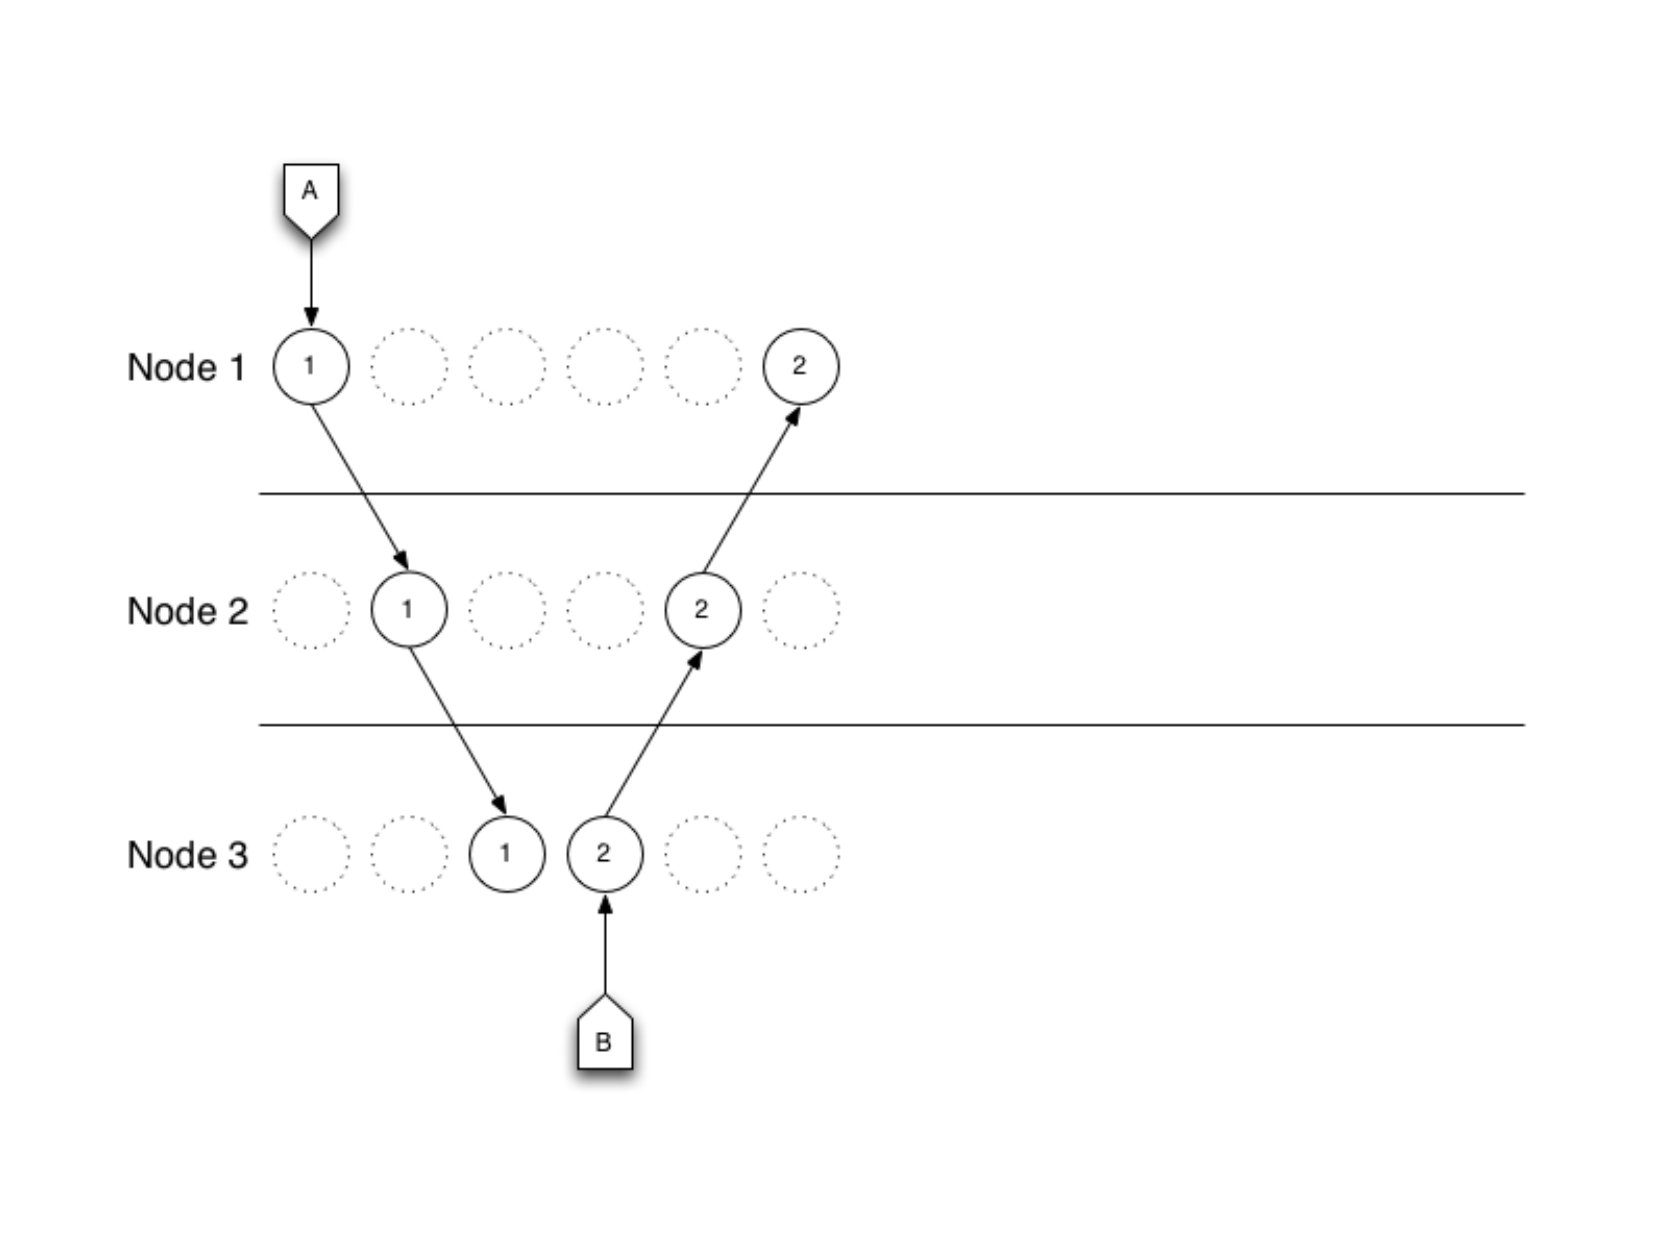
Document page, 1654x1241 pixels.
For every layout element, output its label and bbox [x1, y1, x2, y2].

picture [92, 87, 1568, 1206]
